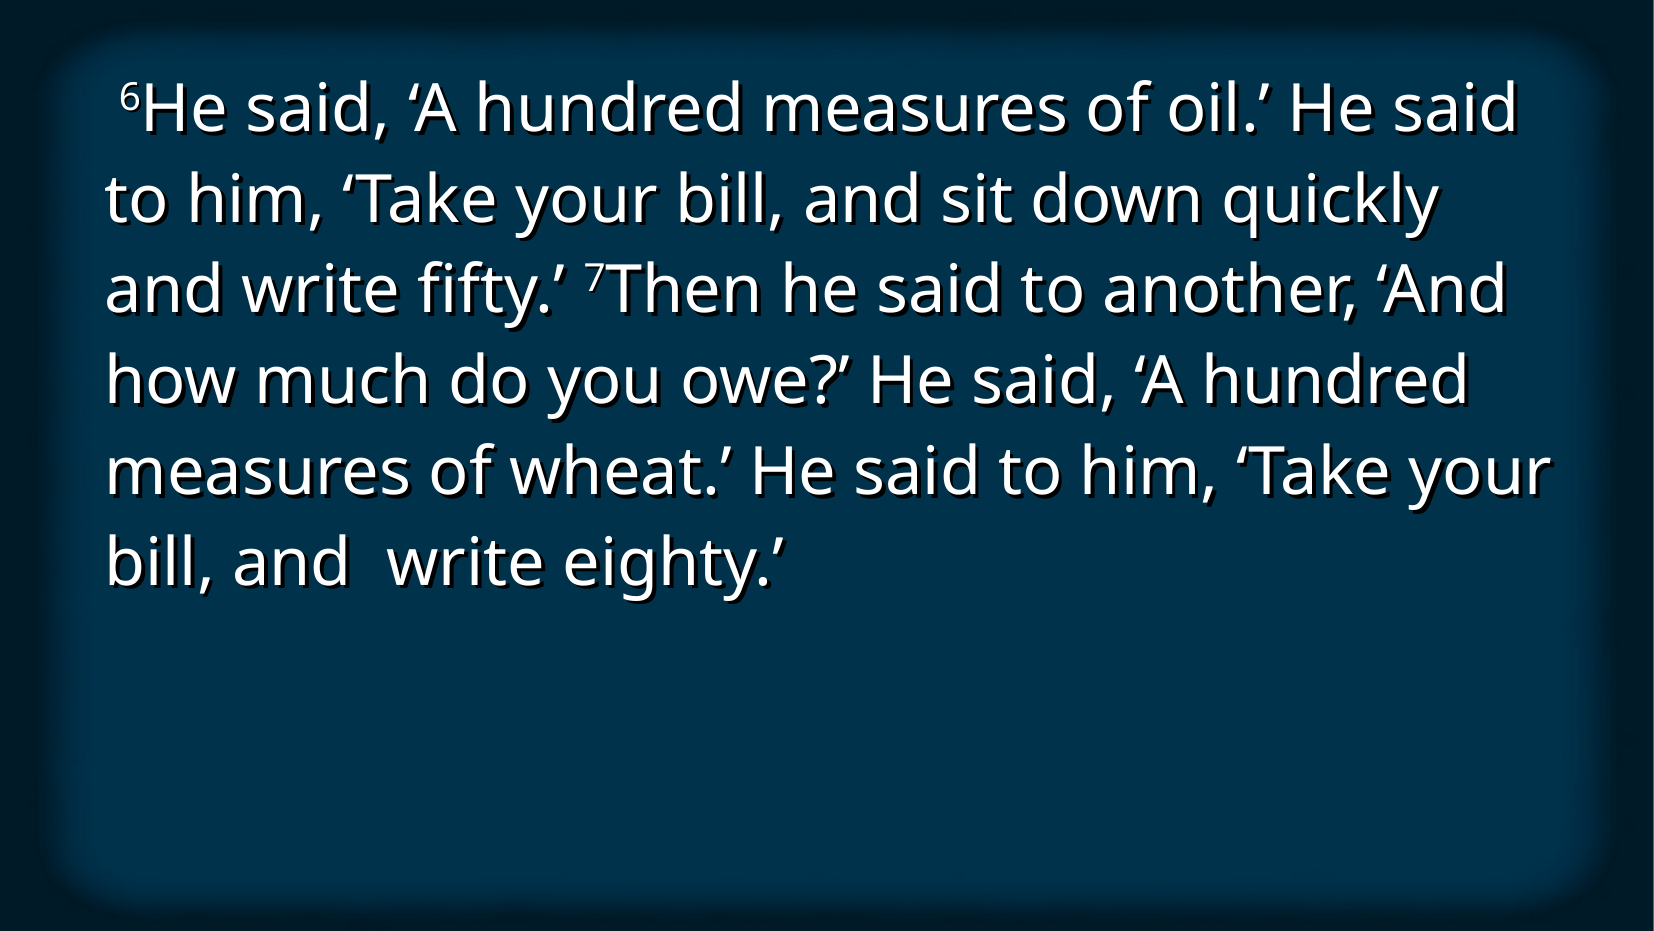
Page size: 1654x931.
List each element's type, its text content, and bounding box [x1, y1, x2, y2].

text_box 6He said, ‘A hundred measures of oil.’ He said to him, ‘Take your bill, and sit down quickly and write fifty.’ 7Then he said to another, ‘And how much do you owe?’ He said, ‘A hundred measures of wheat.’ He said to him, ‘Take your bill, and write eighty.’ [90, 52, 1591, 601]
picture [0, 0, 1654, 931]
